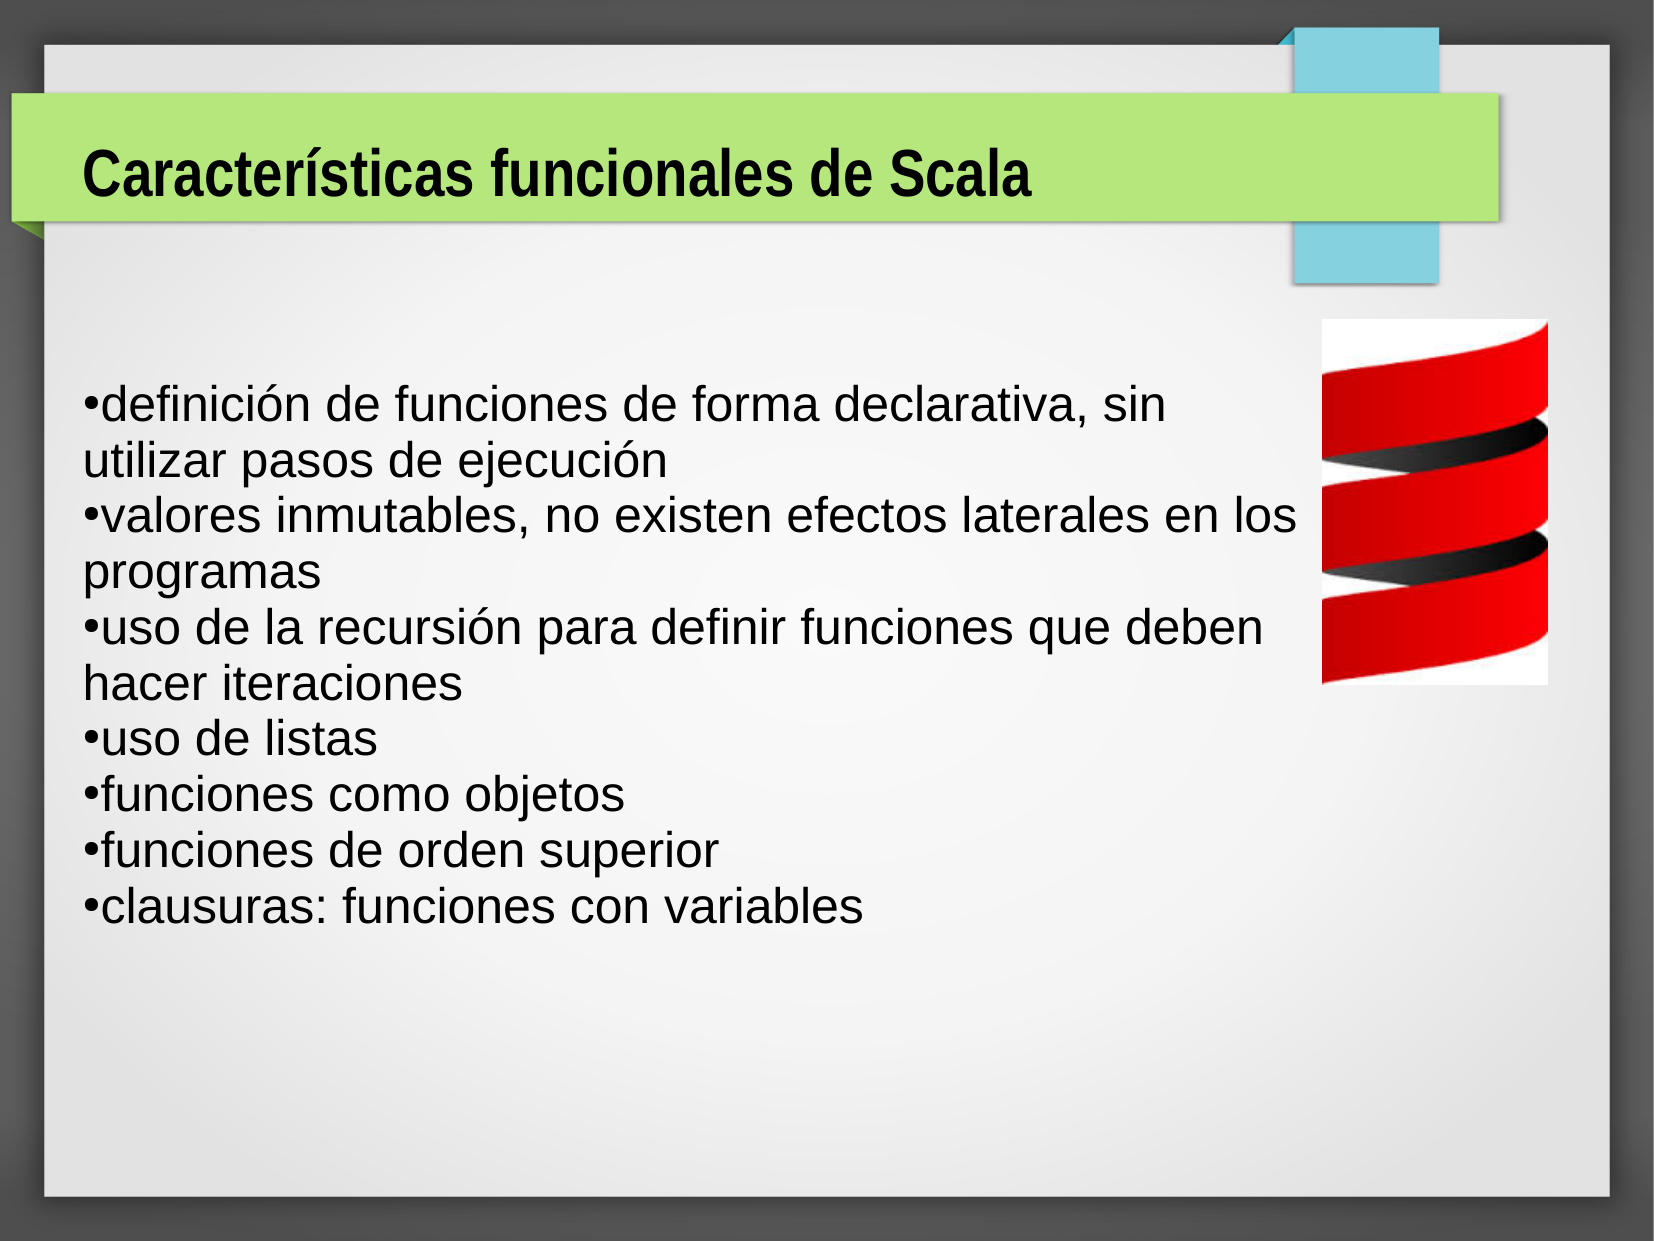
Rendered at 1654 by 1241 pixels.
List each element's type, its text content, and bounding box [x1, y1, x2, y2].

picture [0, 0, 1654, 1241]
title Características funcionales de Scala [82, 94, 1264, 213]
subtitle definición de funciones de forma declarativa, sin utilizar pasos de ejecución valores inmutables, no existen efectos laterales en los programas uso de la recursión para definir funciones que deben hacer iteraciones uso de listas funciones como objetos funciones de orden superior clausuras: funciones con variables [82, 295, 1300, 1015]
